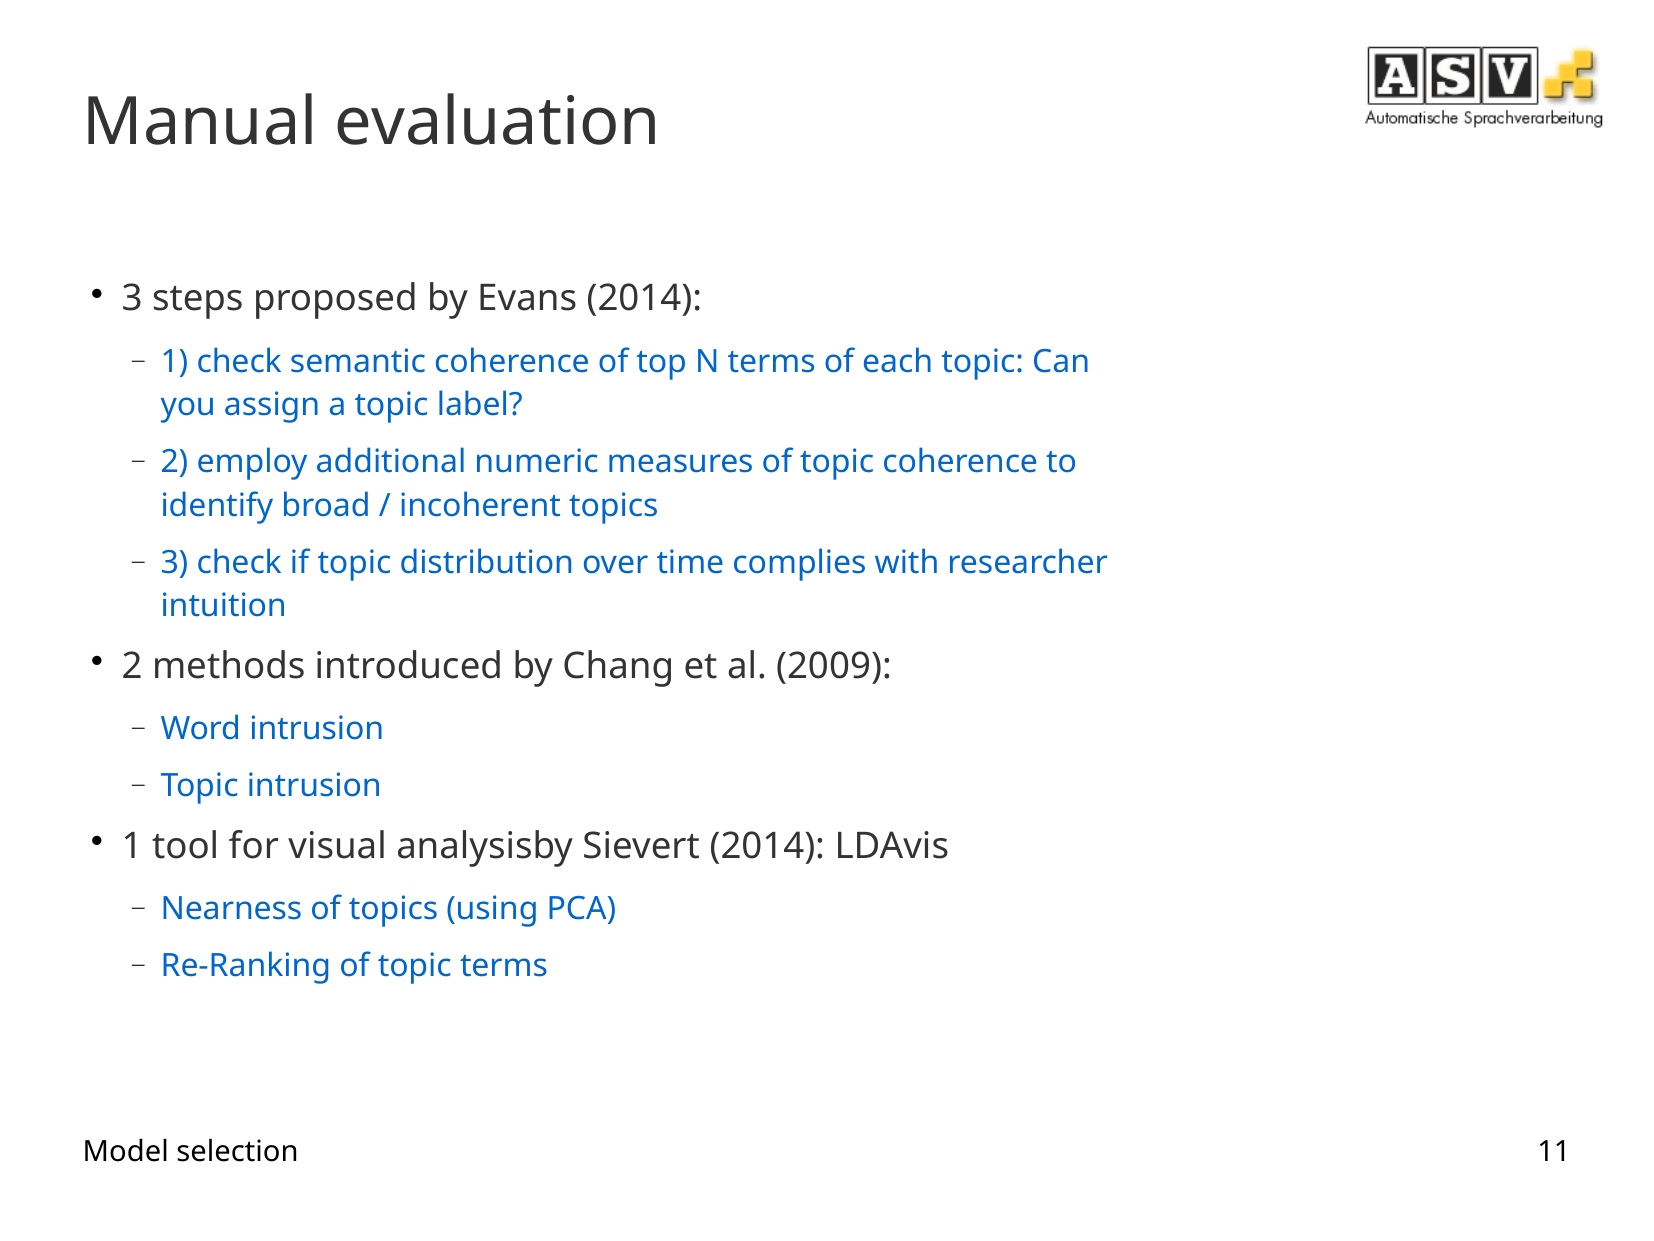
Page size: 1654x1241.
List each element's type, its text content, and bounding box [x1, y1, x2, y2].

title Manual evaluation [82, 49, 1347, 189]
list 3 steps proposed by Evans (2014): 1) check semantic coherence of top N terms of each topic: Can you assign a topic label? 2) employ additional numeric measures of topic coherence to identify broad / incoherent topics 3) check if topic distribution over time complies with researcher intuition 2 methods introduced by Chang et al. (2009): Word intrusion Topic intrusion 1 tool for visual analysisby Sievert (2014): LDAvis Nearness of topics (using PCA) Re-Ranking of topic terms [82, 271, 1146, 991]
picture [1364, 43, 1605, 129]
